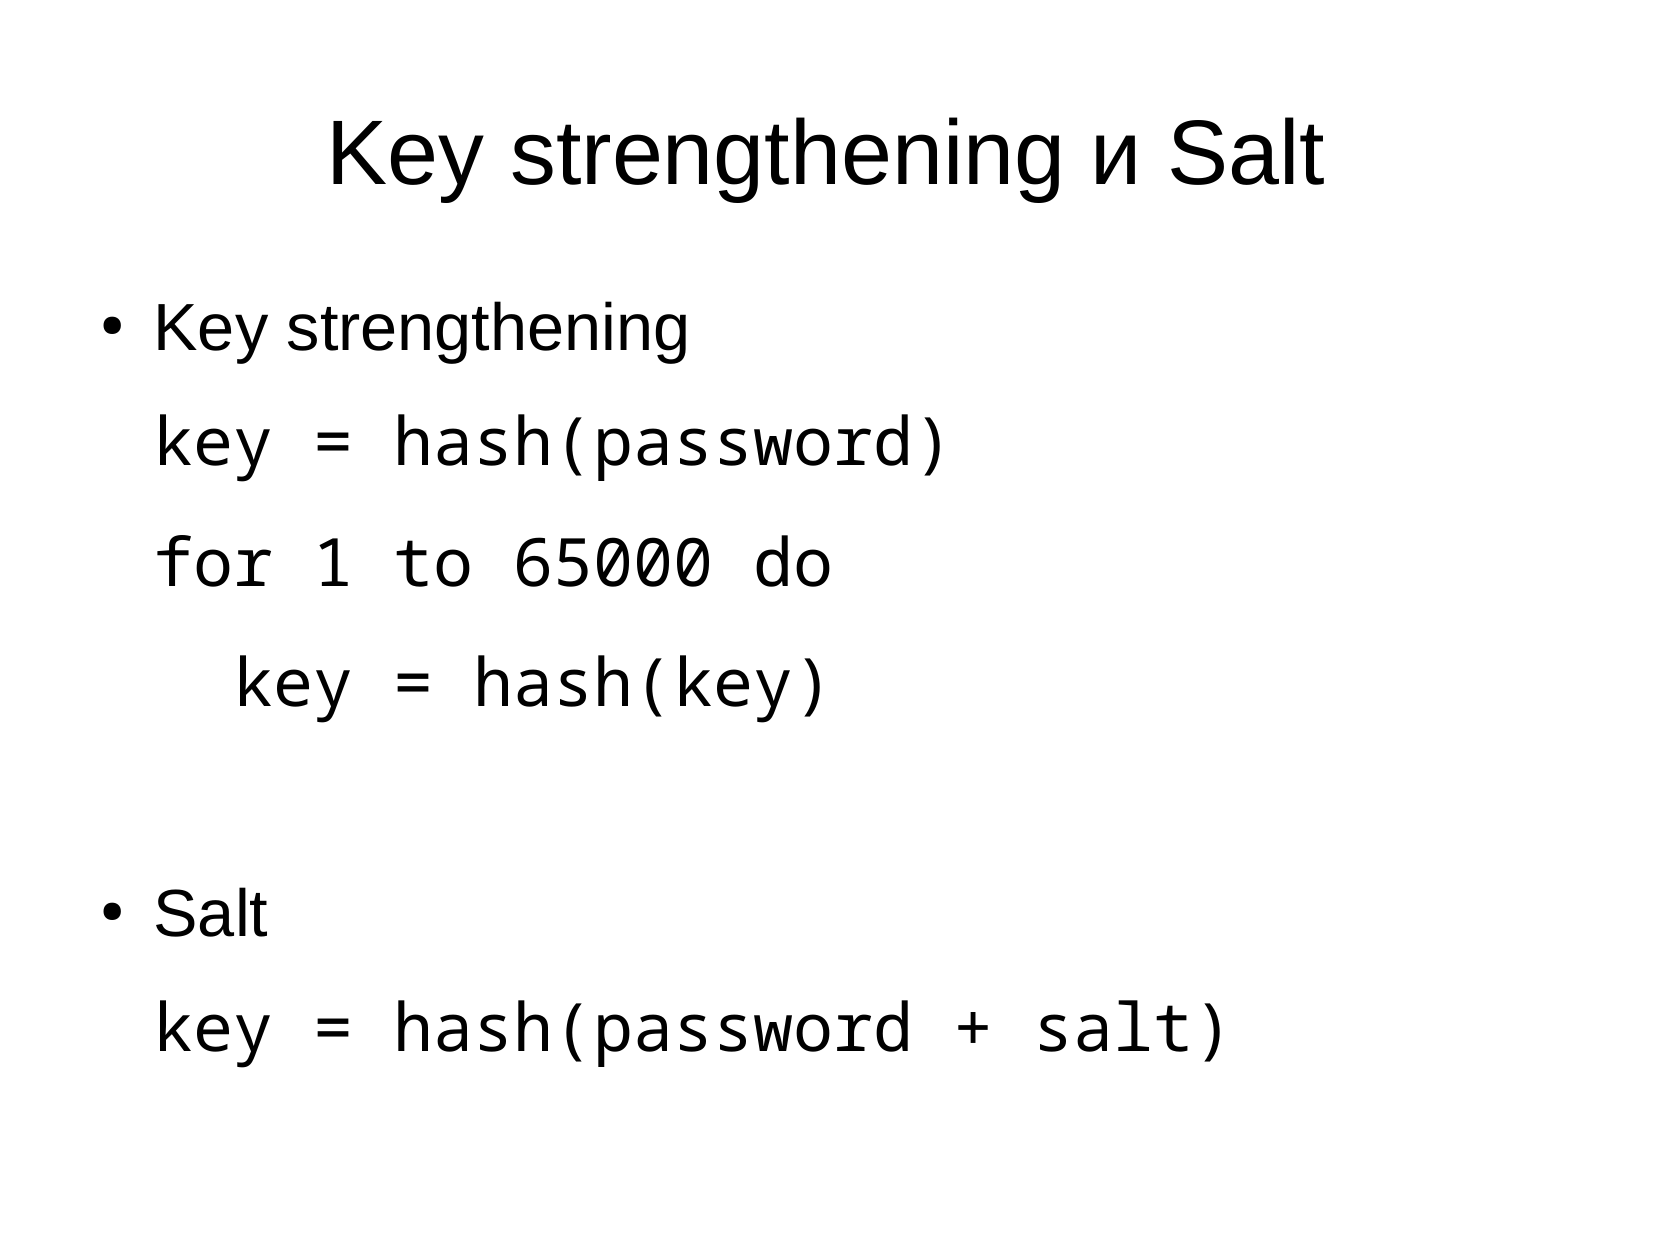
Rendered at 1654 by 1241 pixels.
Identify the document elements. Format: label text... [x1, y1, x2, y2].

title Key strengthening и Salt [82, 56, 1571, 250]
list Key strengthening key = hash(password) for 1 to 65000 do key = hash(key) Salt key = hash(password + salt) [82, 290, 1571, 1109]
